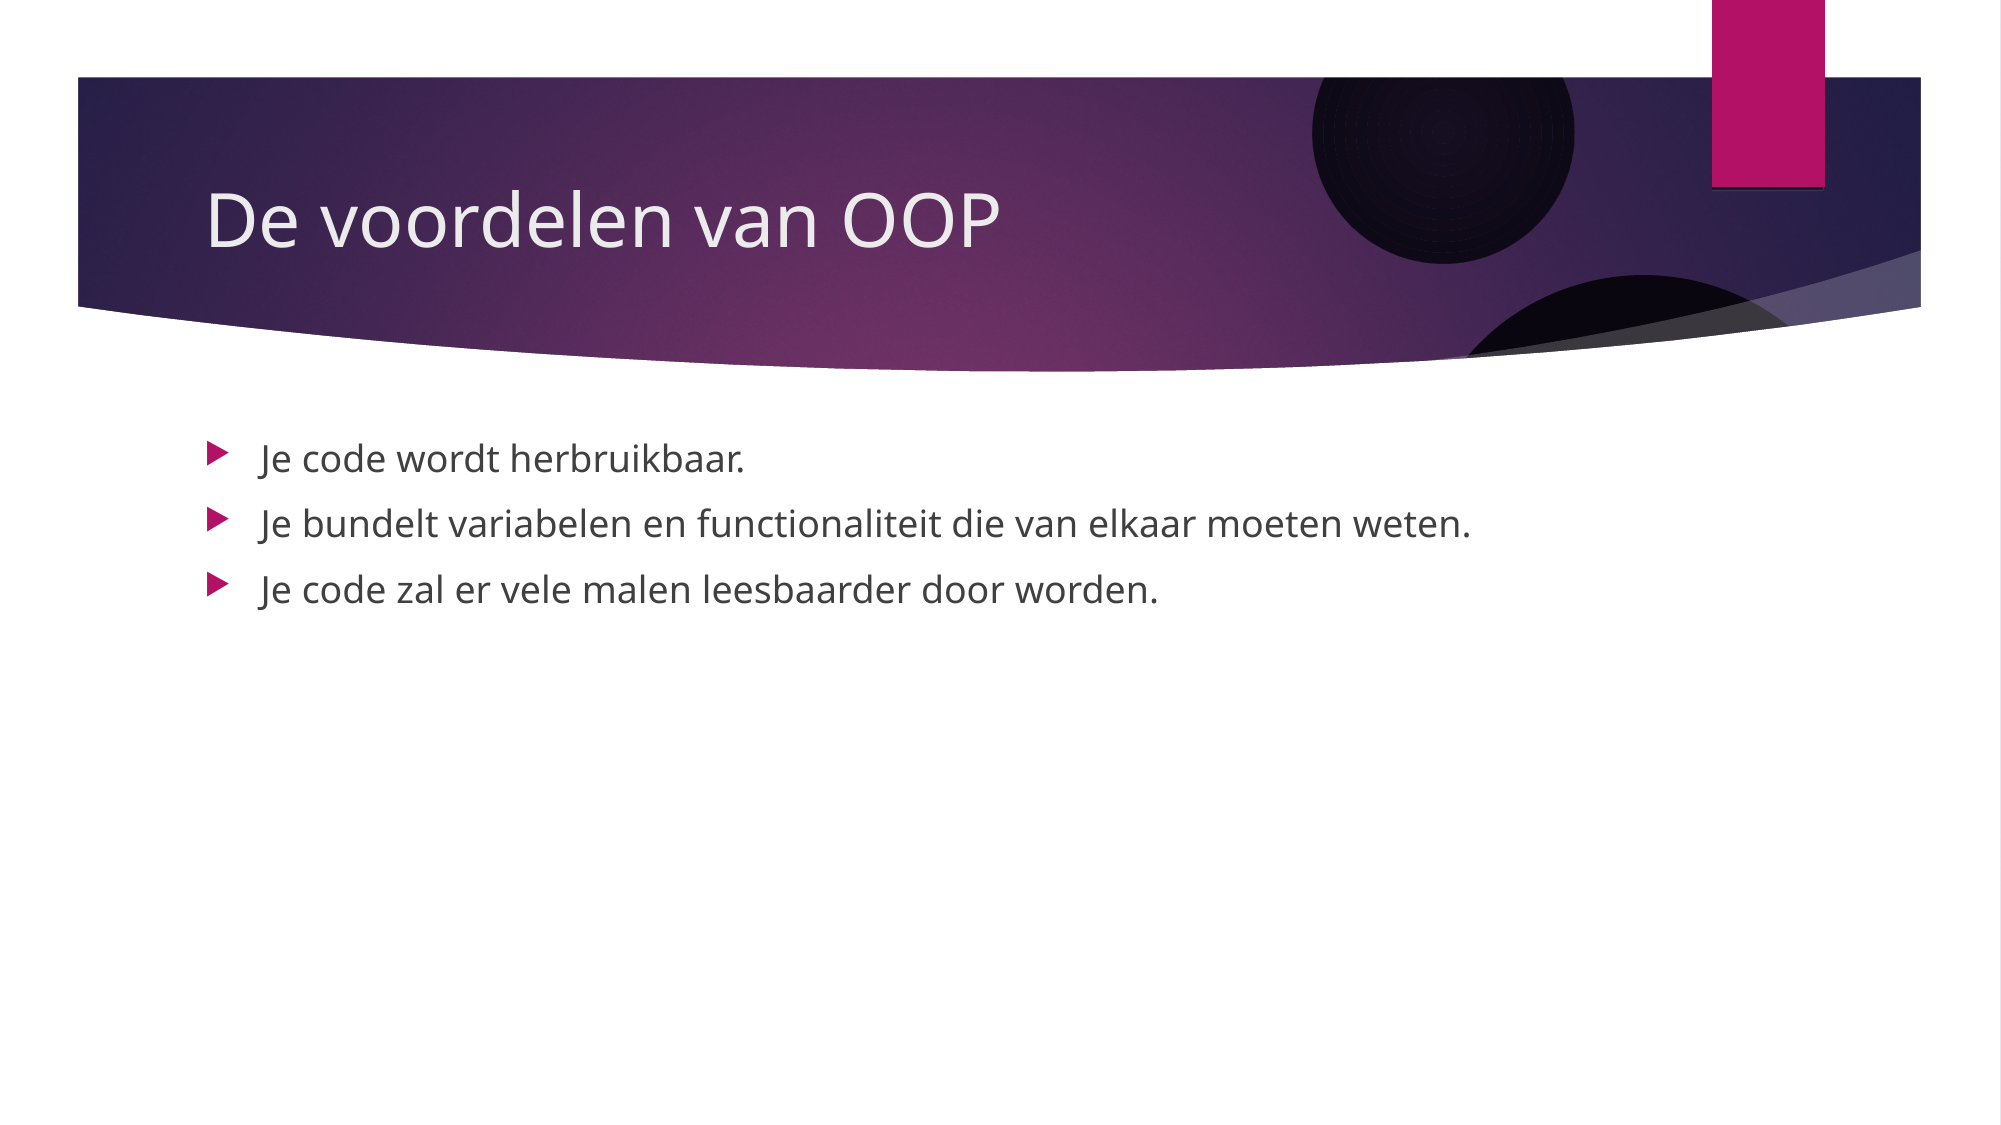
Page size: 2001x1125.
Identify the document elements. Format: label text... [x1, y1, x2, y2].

list Je code wordt herbruikbaar. Je bundelt variabelen en functionaliteit die van elkaar moeten weten. Je code zal er vele malen leesbaarder door worden. [189, 427, 1638, 988]
title De voordelen van OOP [189, 159, 1627, 276]
